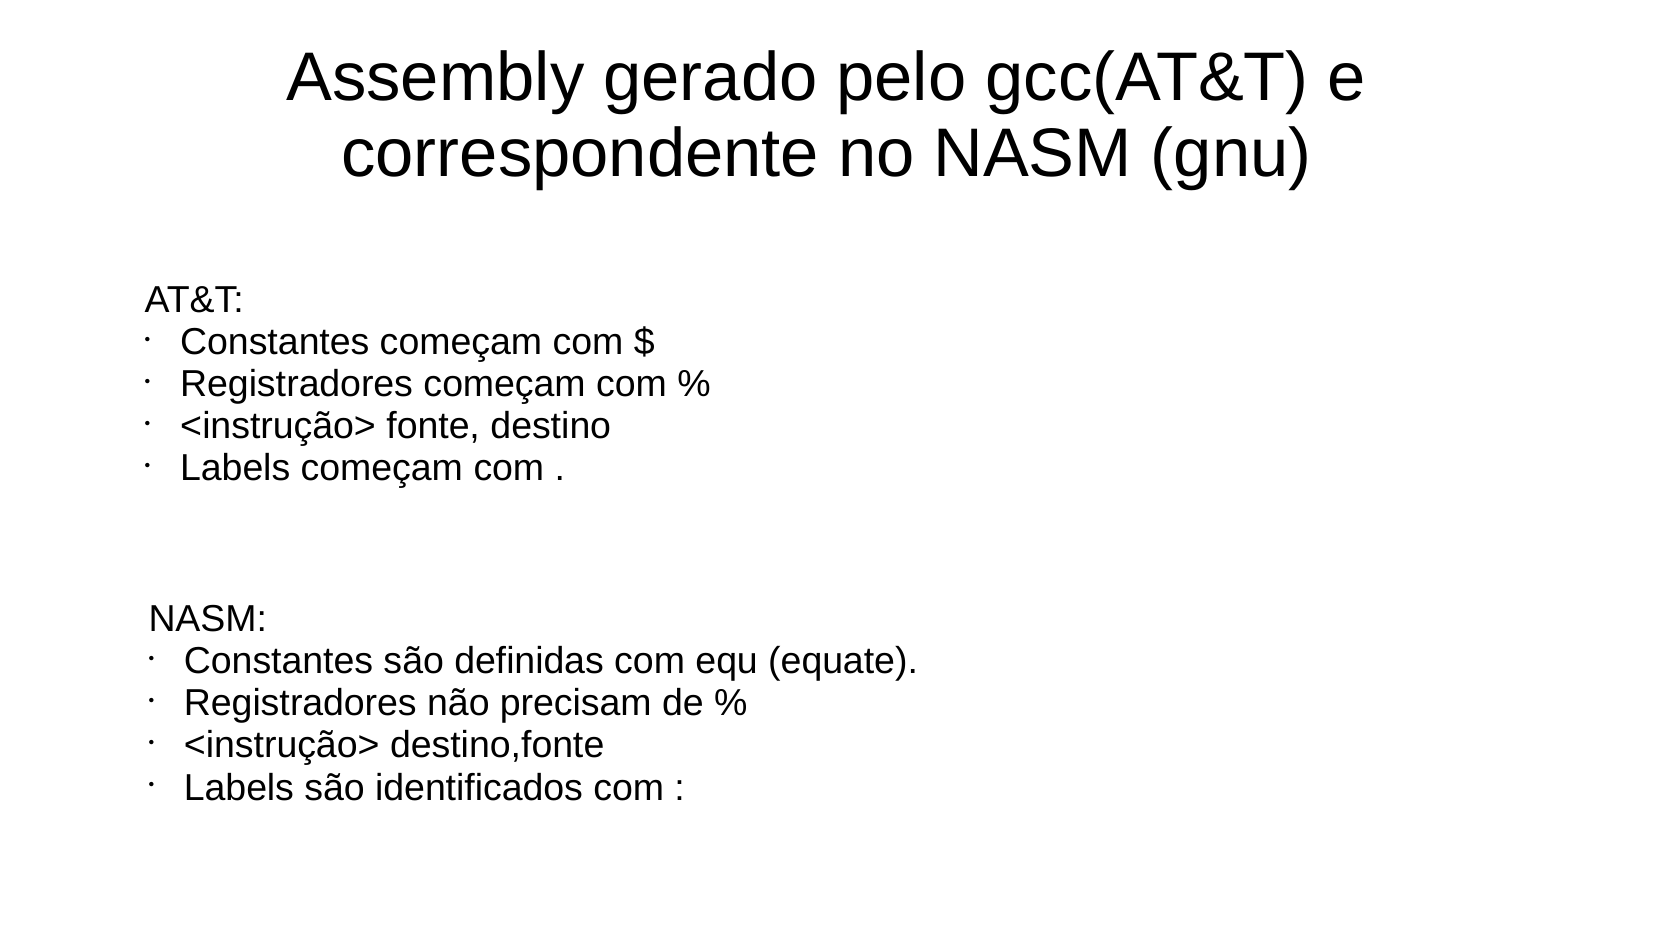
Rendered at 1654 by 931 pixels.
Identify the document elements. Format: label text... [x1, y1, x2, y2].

text_box NASM: Constantes são definidas com equ (equate). Registradores não precisam de % <instrução> destino,fonte Labels são identificados com : [133, 590, 934, 816]
title Assembly gerado pelo gcc(AT&T) e correspondente no NASM (gnu) [82, 37, 1571, 193]
text_box AT&T: Constantes começam com $ Registradores começam com % <instrução> fonte, destino Labels começam com . [129, 271, 726, 497]
